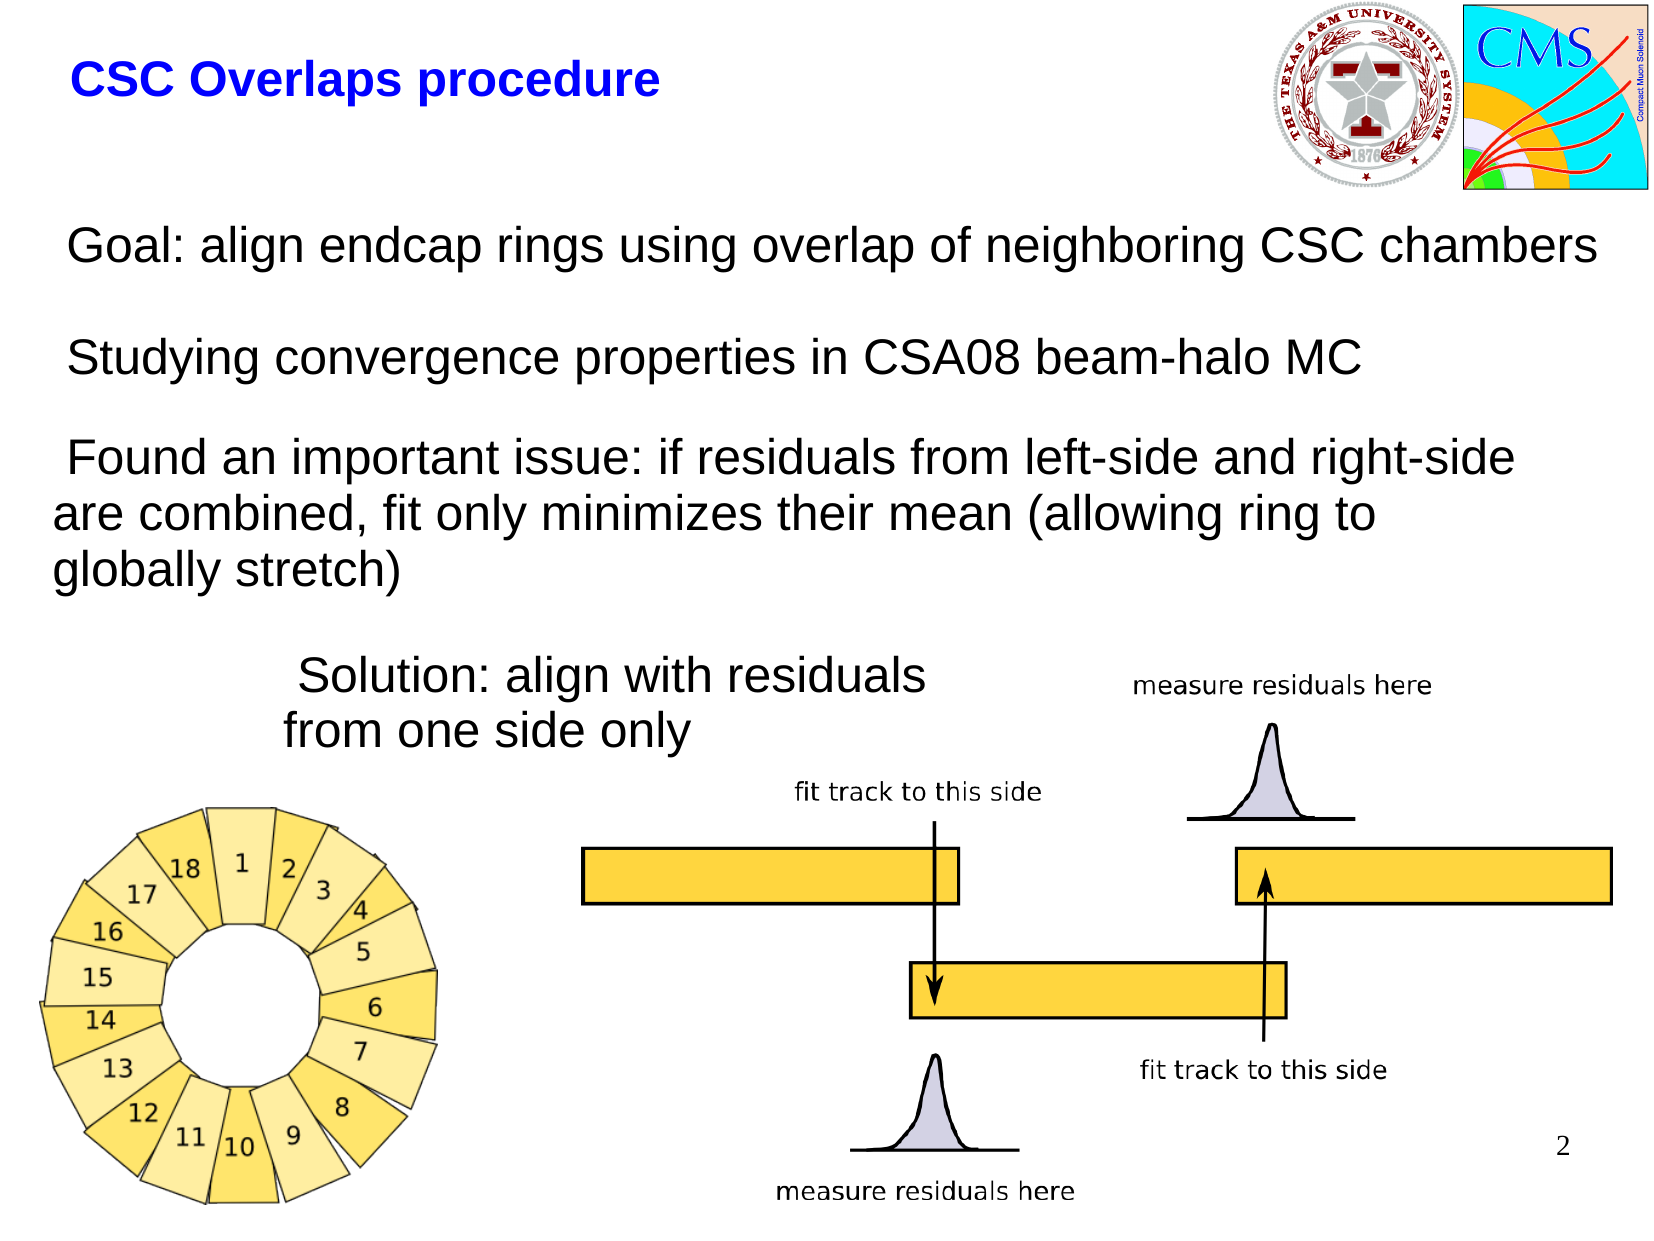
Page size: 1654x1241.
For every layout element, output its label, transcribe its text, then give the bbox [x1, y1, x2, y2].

picture [1271, 0, 1461, 188]
picture [39, 807, 438, 1206]
picture [1462, 4, 1649, 190]
text_box Goal: align endcap rings using overlap of neighboring CSC chambers [37, 209, 1633, 287]
picture [581, 674, 1613, 1201]
text_box Solution: align with residuals from one side only [268, 639, 1019, 779]
text_box Found an important issue: if residuals from left-side and right-side are combined, fit only minimizes their mean (allowing ring to globally stretch) [37, 421, 1576, 623]
text_box Studying convergence properties in CSA08 beam-halo MC [37, 321, 1397, 399]
text_box CSC Overlaps procedure [55, 43, 677, 123]
